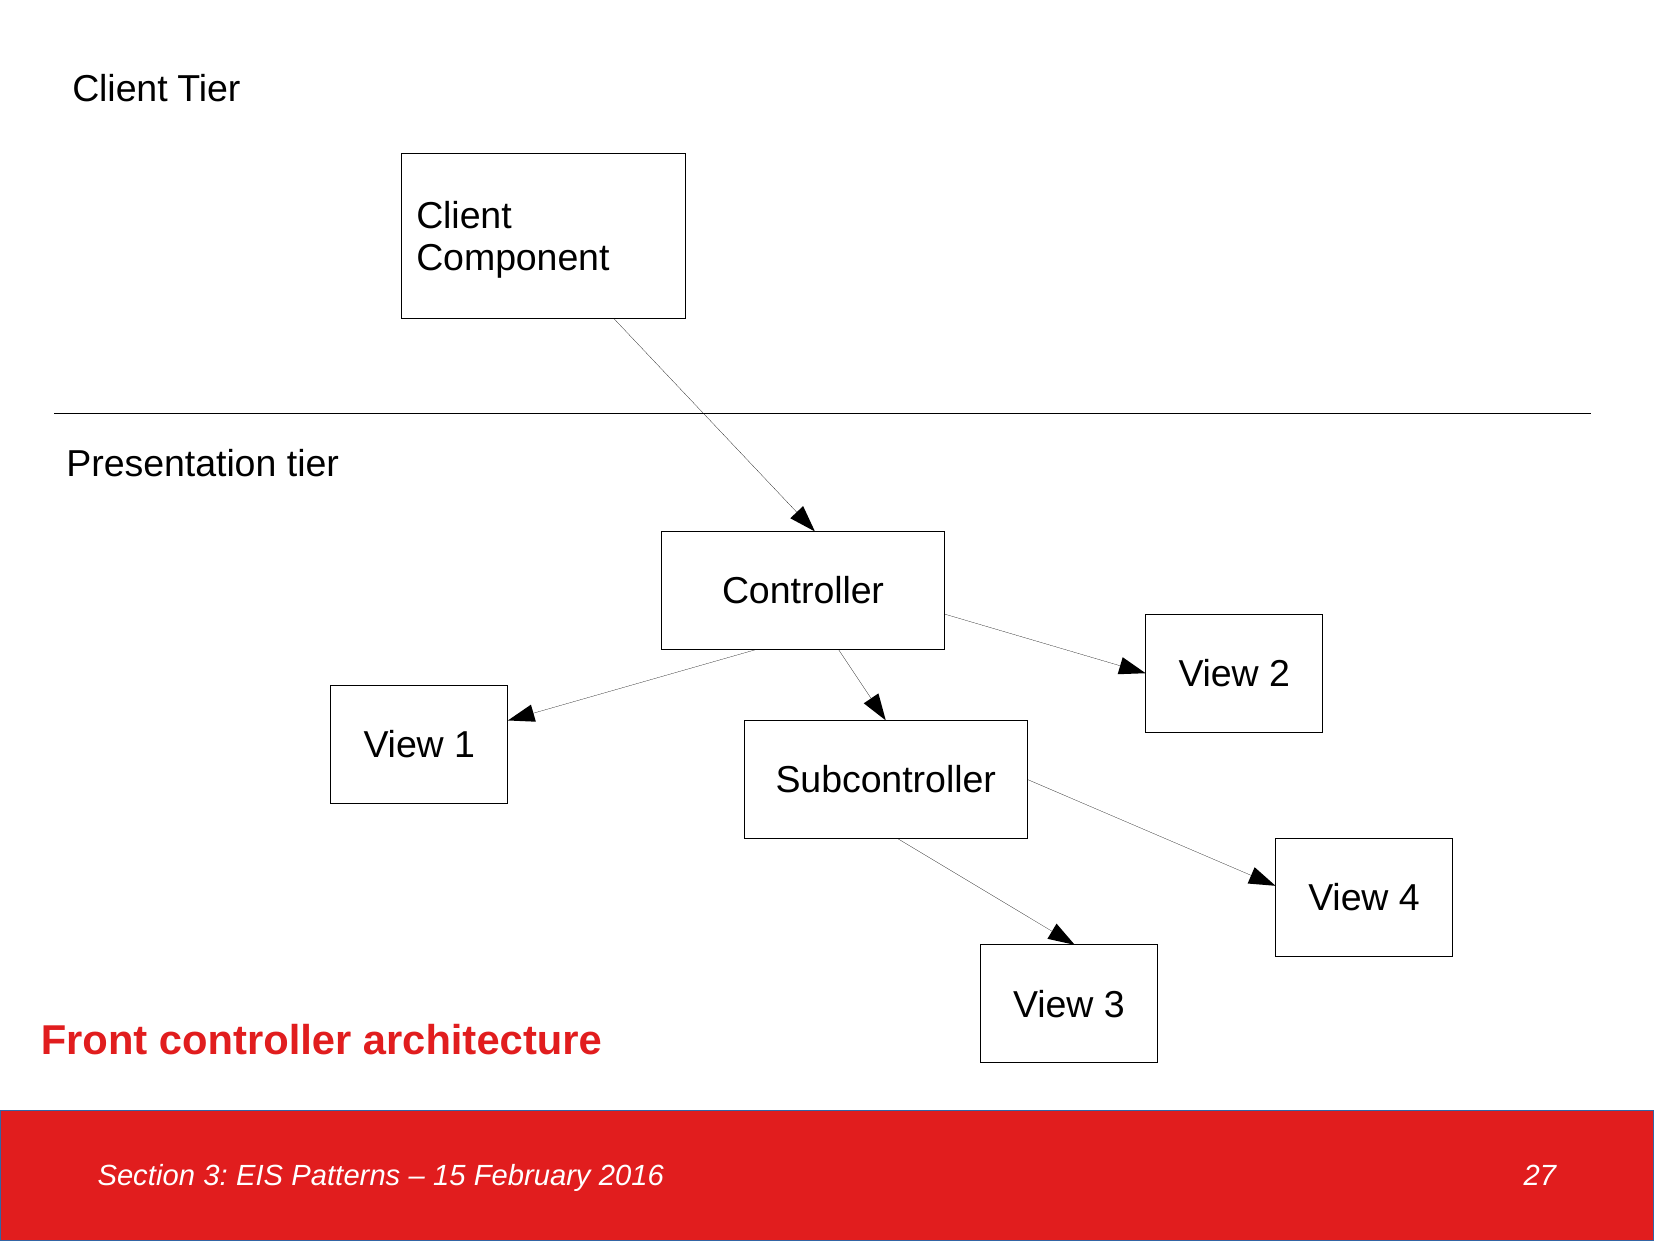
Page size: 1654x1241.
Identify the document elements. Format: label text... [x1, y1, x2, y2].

text_box View 1 [330, 685, 508, 804]
text_box View 4 [1275, 838, 1453, 957]
text_box Client Tier [57, 59, 256, 117]
text_box View 3 [980, 944, 1158, 1063]
text_box Front controller architecture [40, 981, 674, 1099]
text_box Client Component [401, 153, 686, 319]
text_box Subcontroller [744, 720, 1028, 839]
text_box Controller [661, 531, 945, 650]
text_box Presentation tier [51, 434, 354, 492]
text_box View 2 [1145, 614, 1323, 733]
